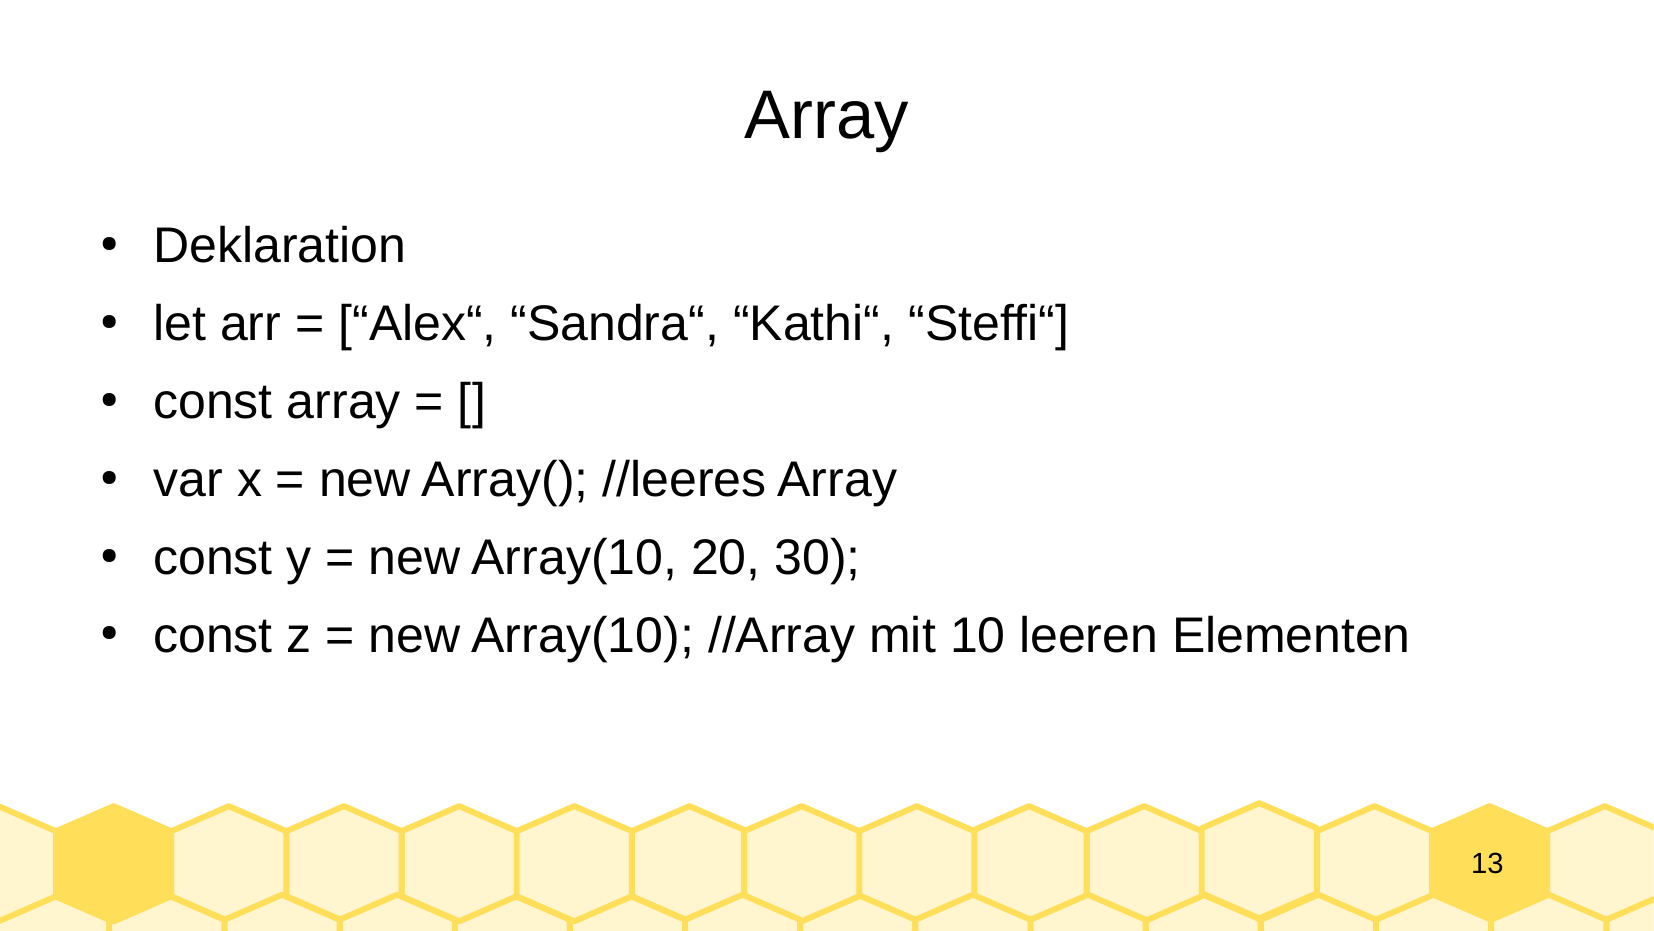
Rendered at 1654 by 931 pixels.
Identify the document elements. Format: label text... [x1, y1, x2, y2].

title Array [82, 37, 1571, 193]
list Deklaration let arr = [“Alex“, “Sandra“, “Kathi“, “Steffi“] const array = [] var x = new Array(); //leeres Array const y = new Array(10, 20, 30); const z = new Array(10); //Array mit 10 leeren Elementen [82, 217, 1571, 758]
